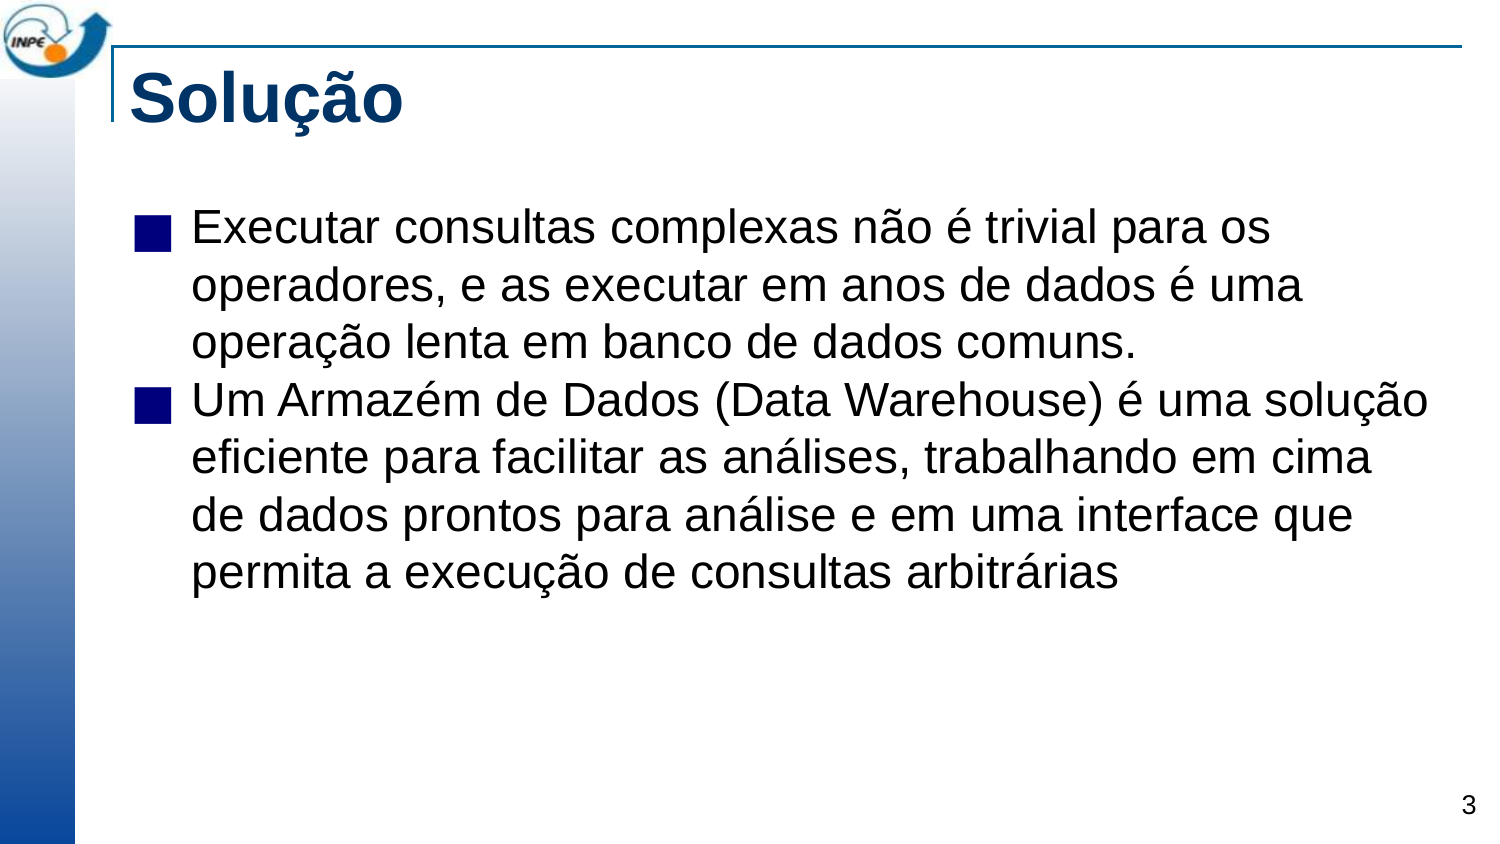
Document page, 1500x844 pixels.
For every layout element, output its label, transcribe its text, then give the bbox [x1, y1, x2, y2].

title Solução [112, 46, 1450, 141]
slide_number <number> [1403, 779, 1494, 844]
picture [0, 0, 113, 79]
list Executar consultas complexas não é trivial para os operadores, e as executar em anos de dados é uma operação lenta em banco de dados comuns. Um Armazém de Dados (Data Warehouse) é uma solução eficiente para facilitar as análises, trabalhando em cima de dados prontos para análise e em uma interface que permita a execução de consultas arbitrárias [99, 187, 1450, 769]
